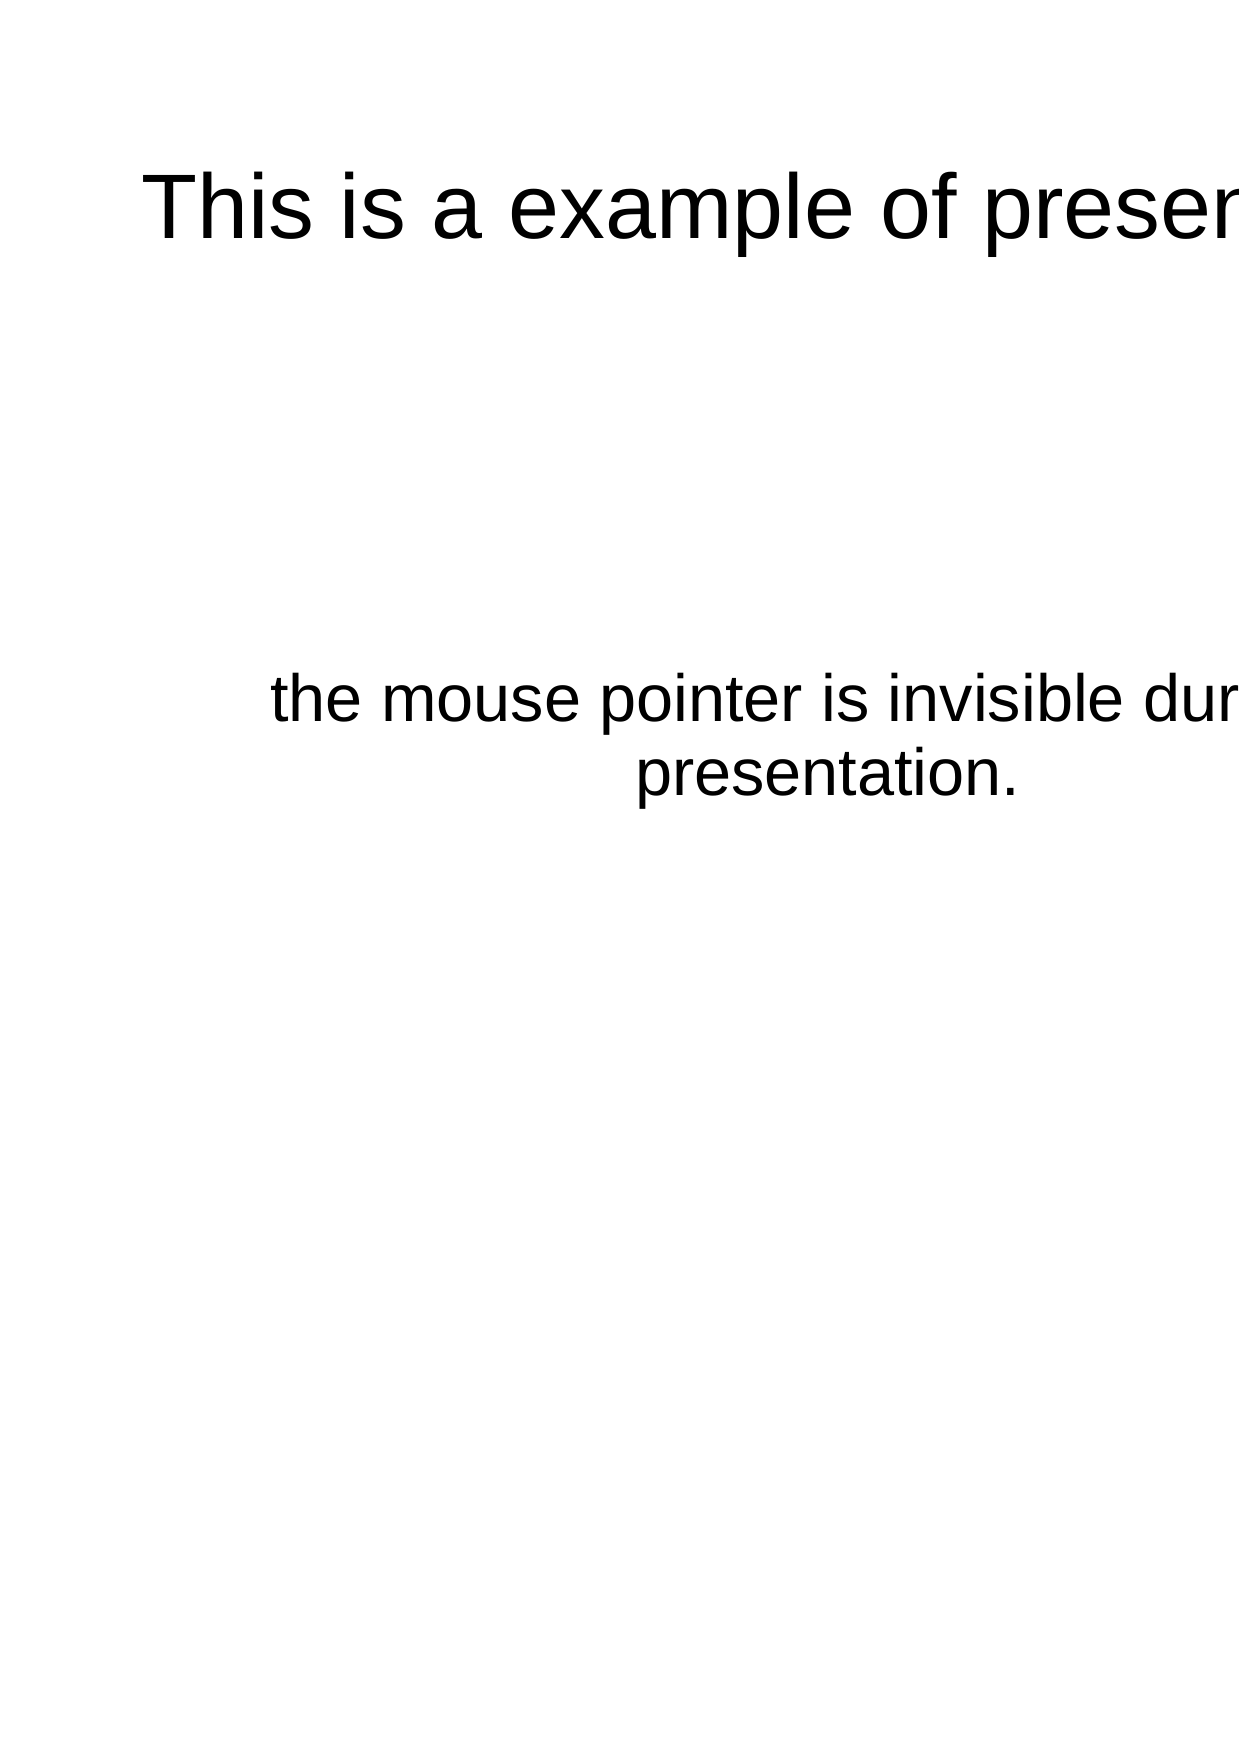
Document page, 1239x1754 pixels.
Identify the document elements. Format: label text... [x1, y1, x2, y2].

title This is a example of presentation. [121, 102, 1239, 311]
subtitle the mouse pointer is invisible during a presentation. [121, 344, 1239, 1127]
